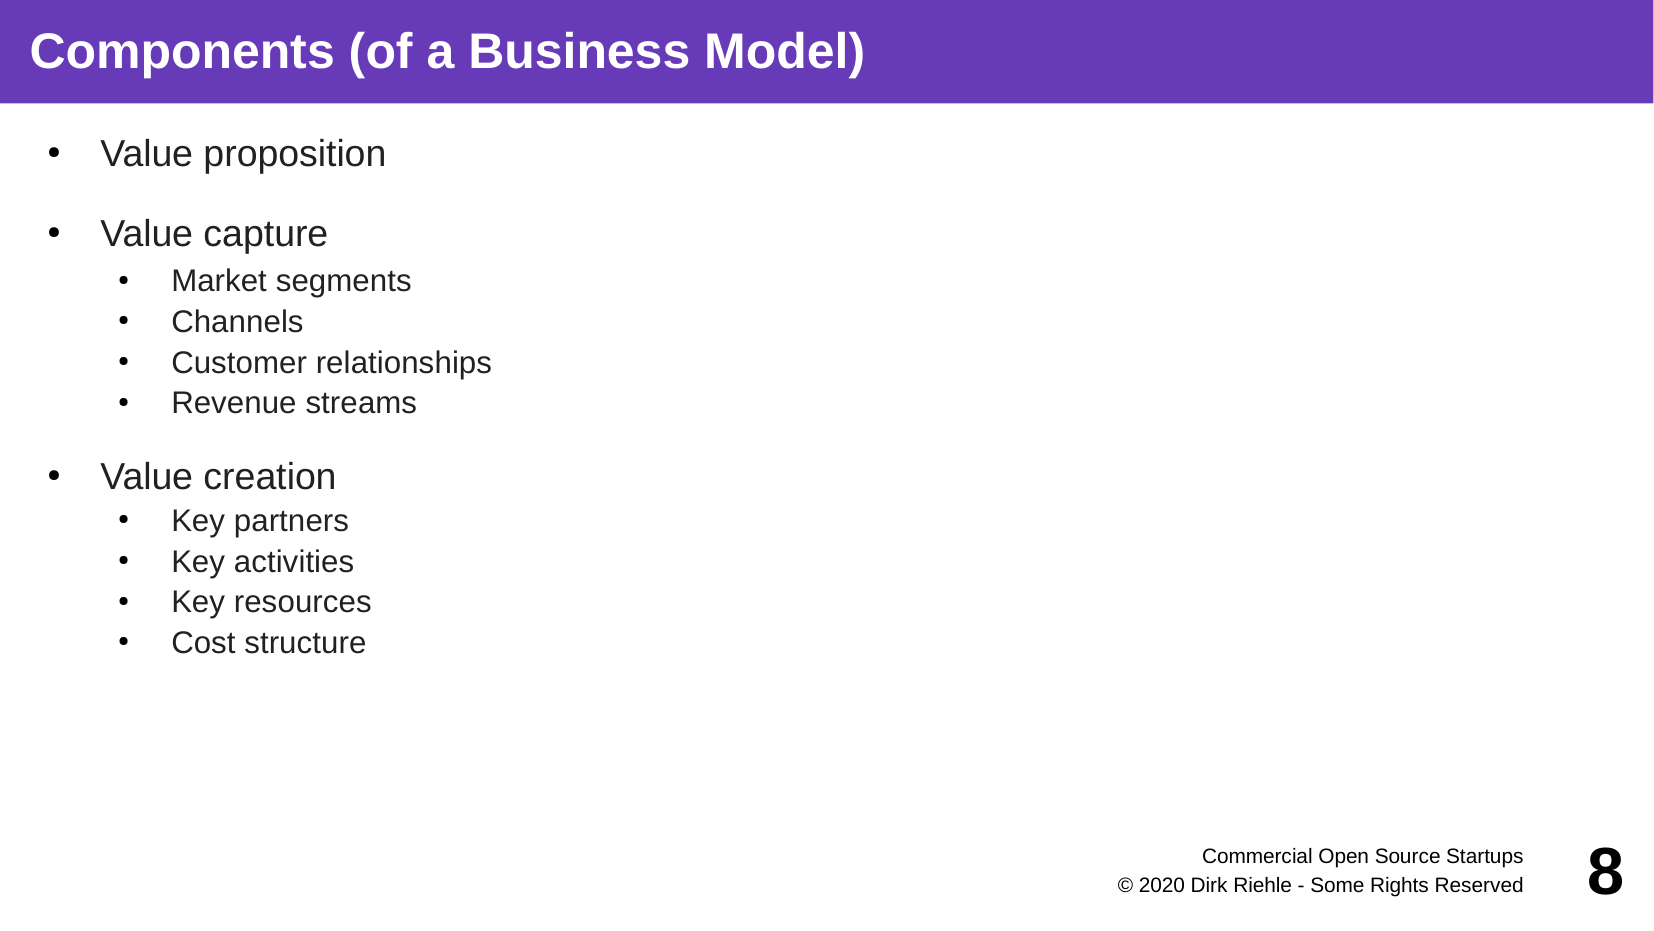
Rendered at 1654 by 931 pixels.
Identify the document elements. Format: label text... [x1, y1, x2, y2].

title Components (of a Business Model) [0, 0, 1654, 104]
list Value proposition Value capture Market segments Channels Customer relationships Revenue streams Value creation Key partners Key activities Key resources Cost structure [29, 132, 1625, 813]
